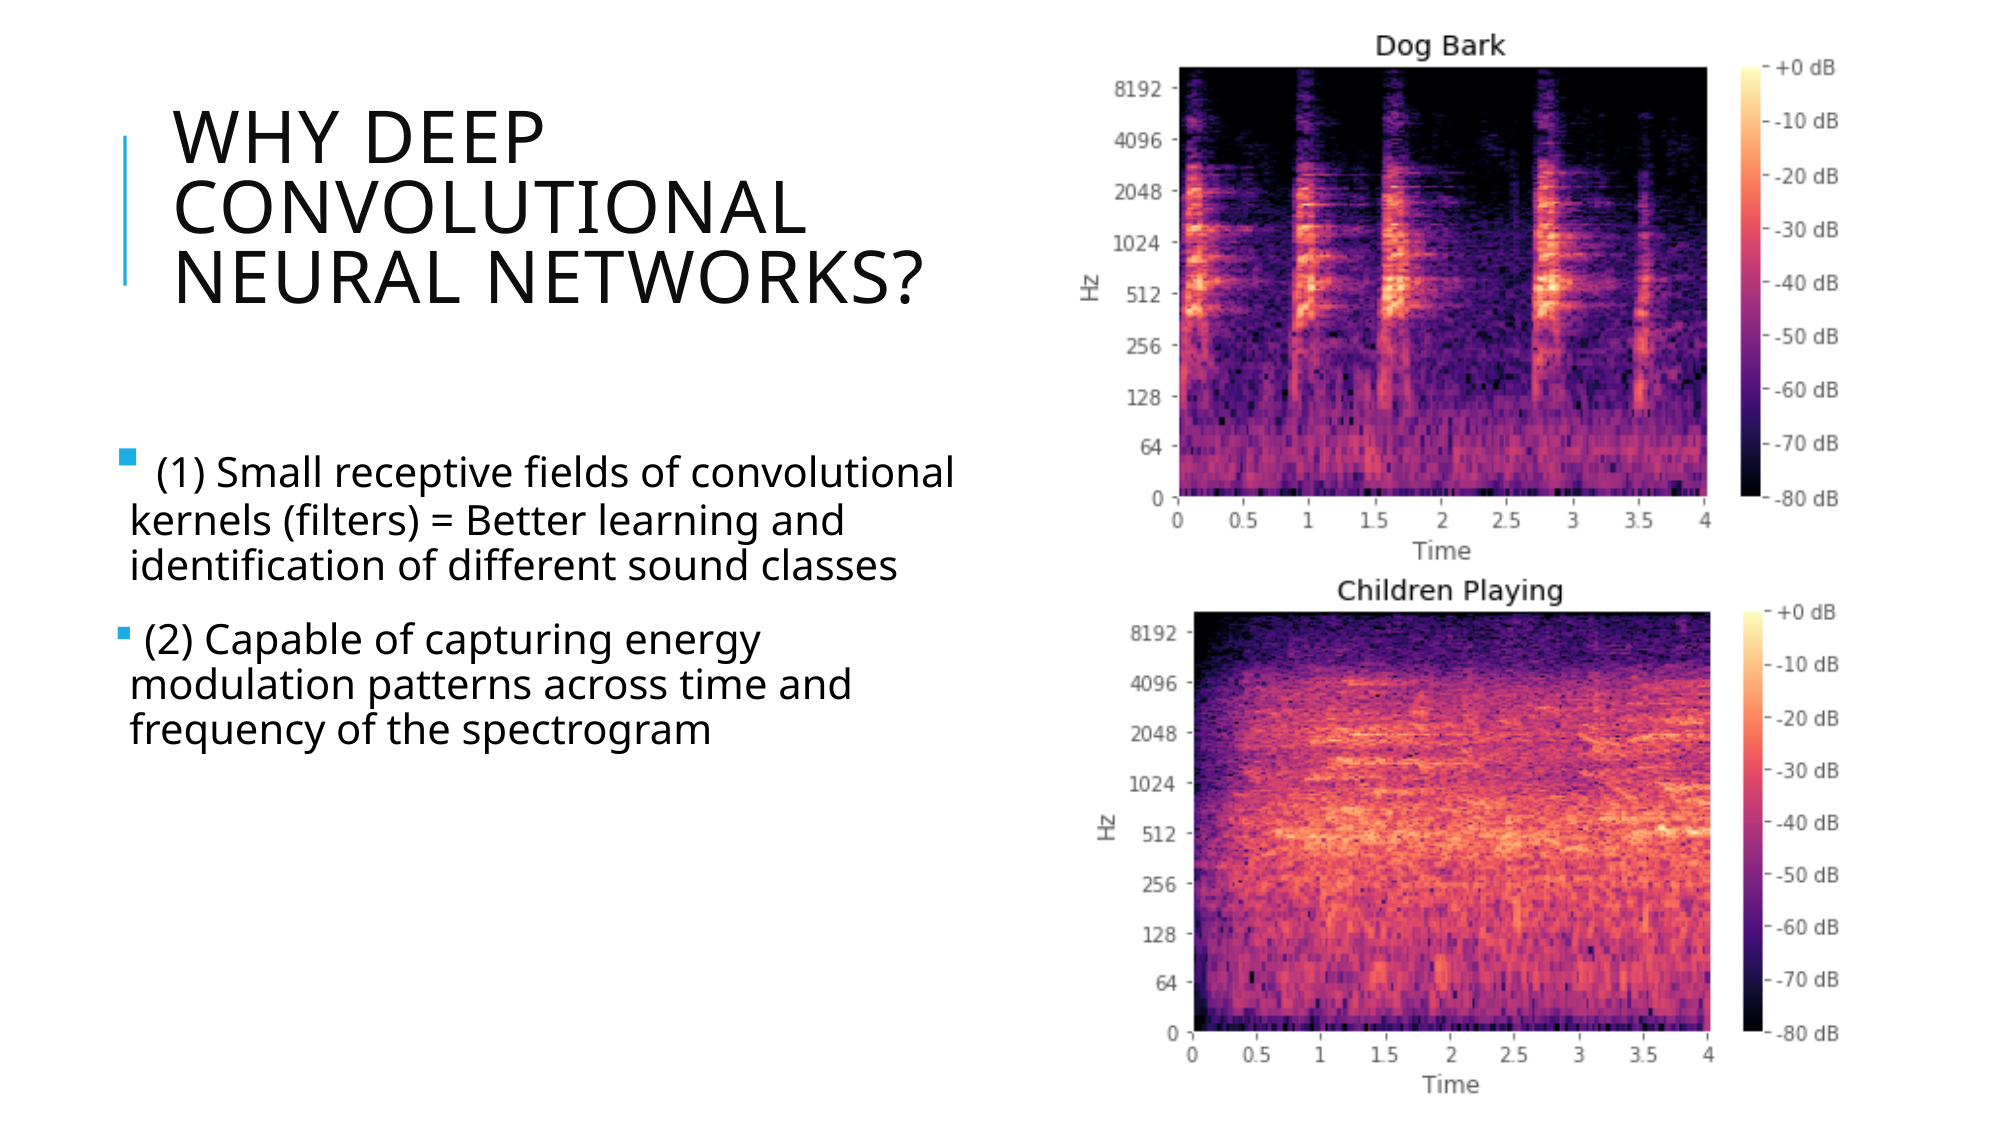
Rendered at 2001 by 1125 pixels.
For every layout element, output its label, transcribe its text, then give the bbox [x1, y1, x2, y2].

title Why deep Convolutional Neural Networks? [157, 77, 950, 348]
picture [1071, 32, 1854, 1111]
list (1) Small receptive fields of convolutional kernels (filters) = Better learning and identification of different sound classes (2) Capable of capturing energy modulation patterns across time and frequency of the spectrogram [106, 429, 1000, 808]
